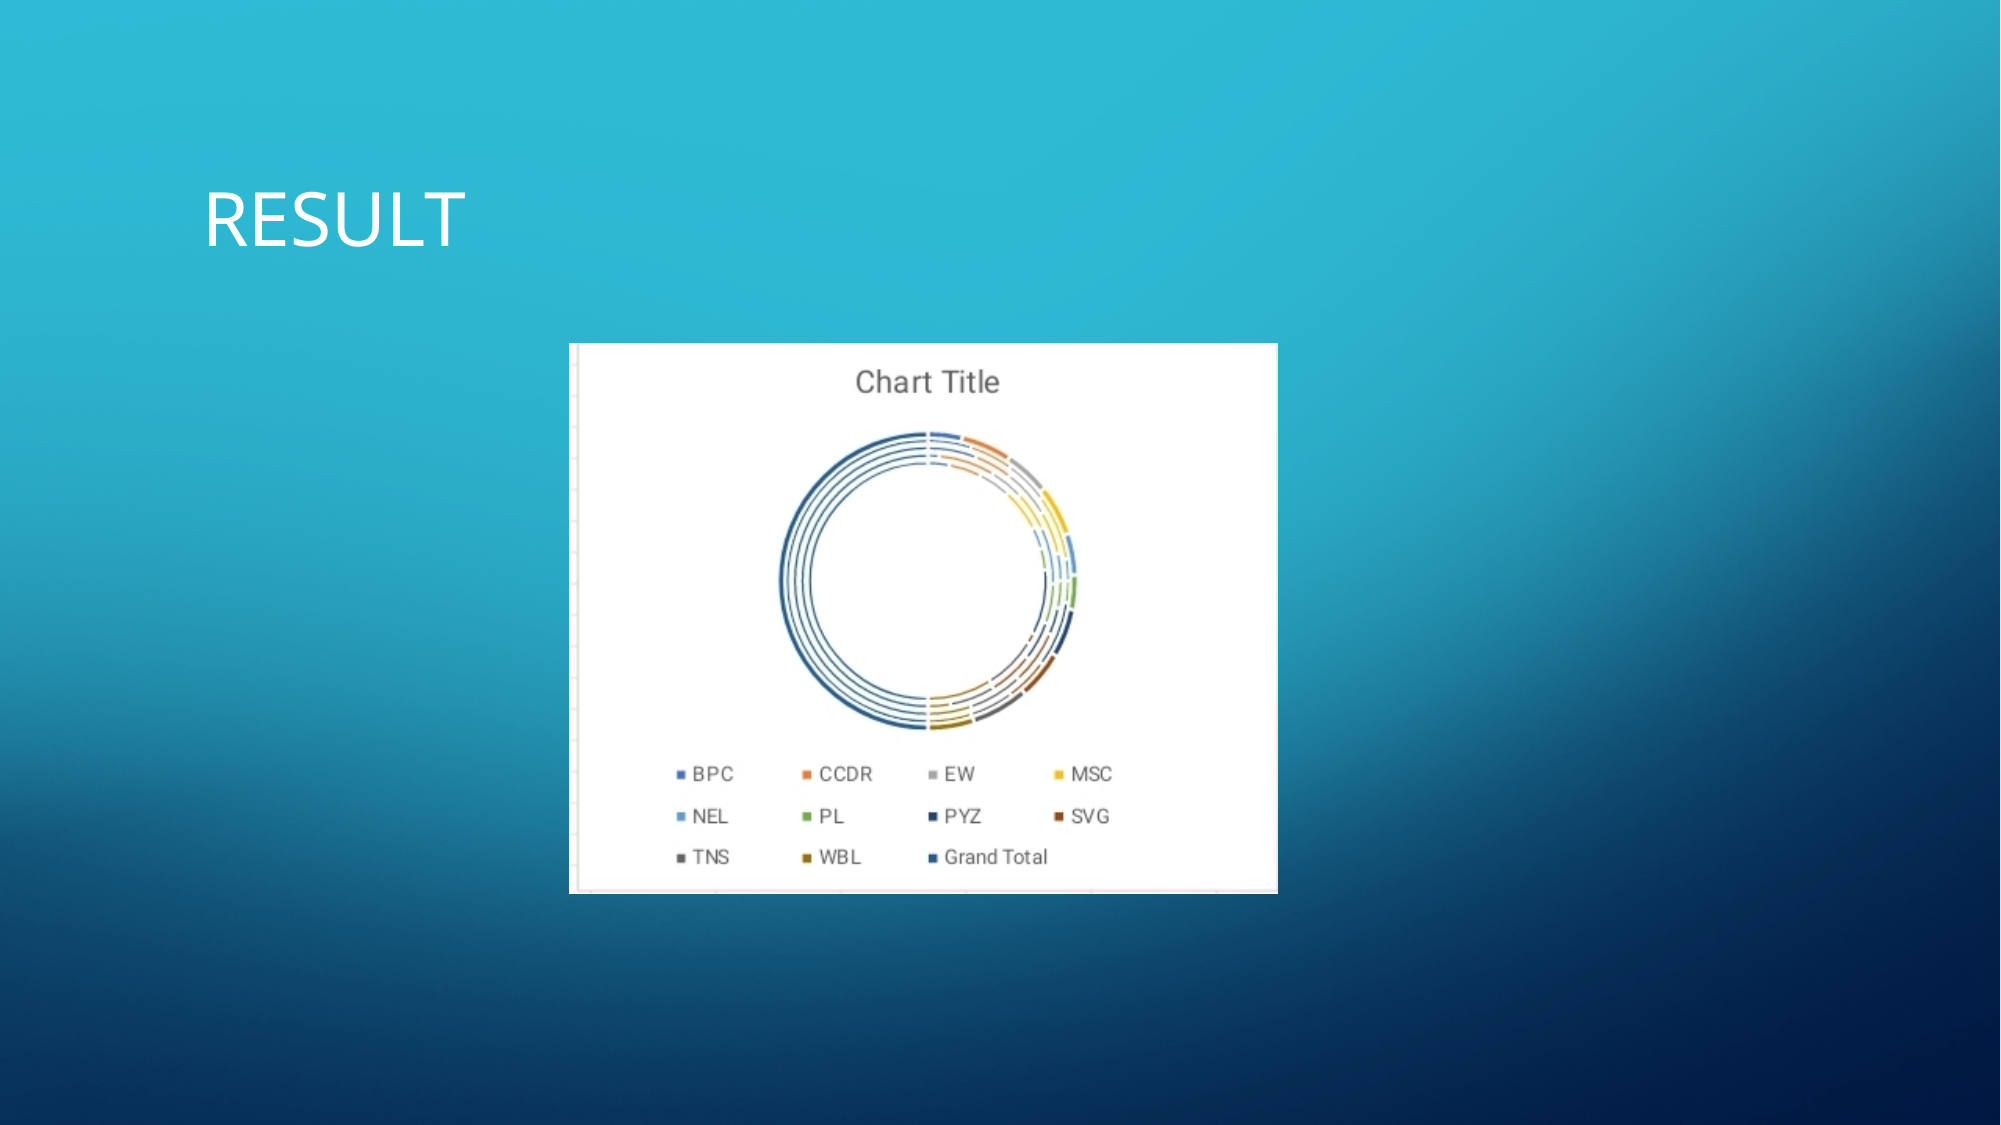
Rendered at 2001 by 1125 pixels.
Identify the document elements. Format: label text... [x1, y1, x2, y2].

picture [569, 343, 1278, 894]
title Result [187, 101, 1813, 344]
